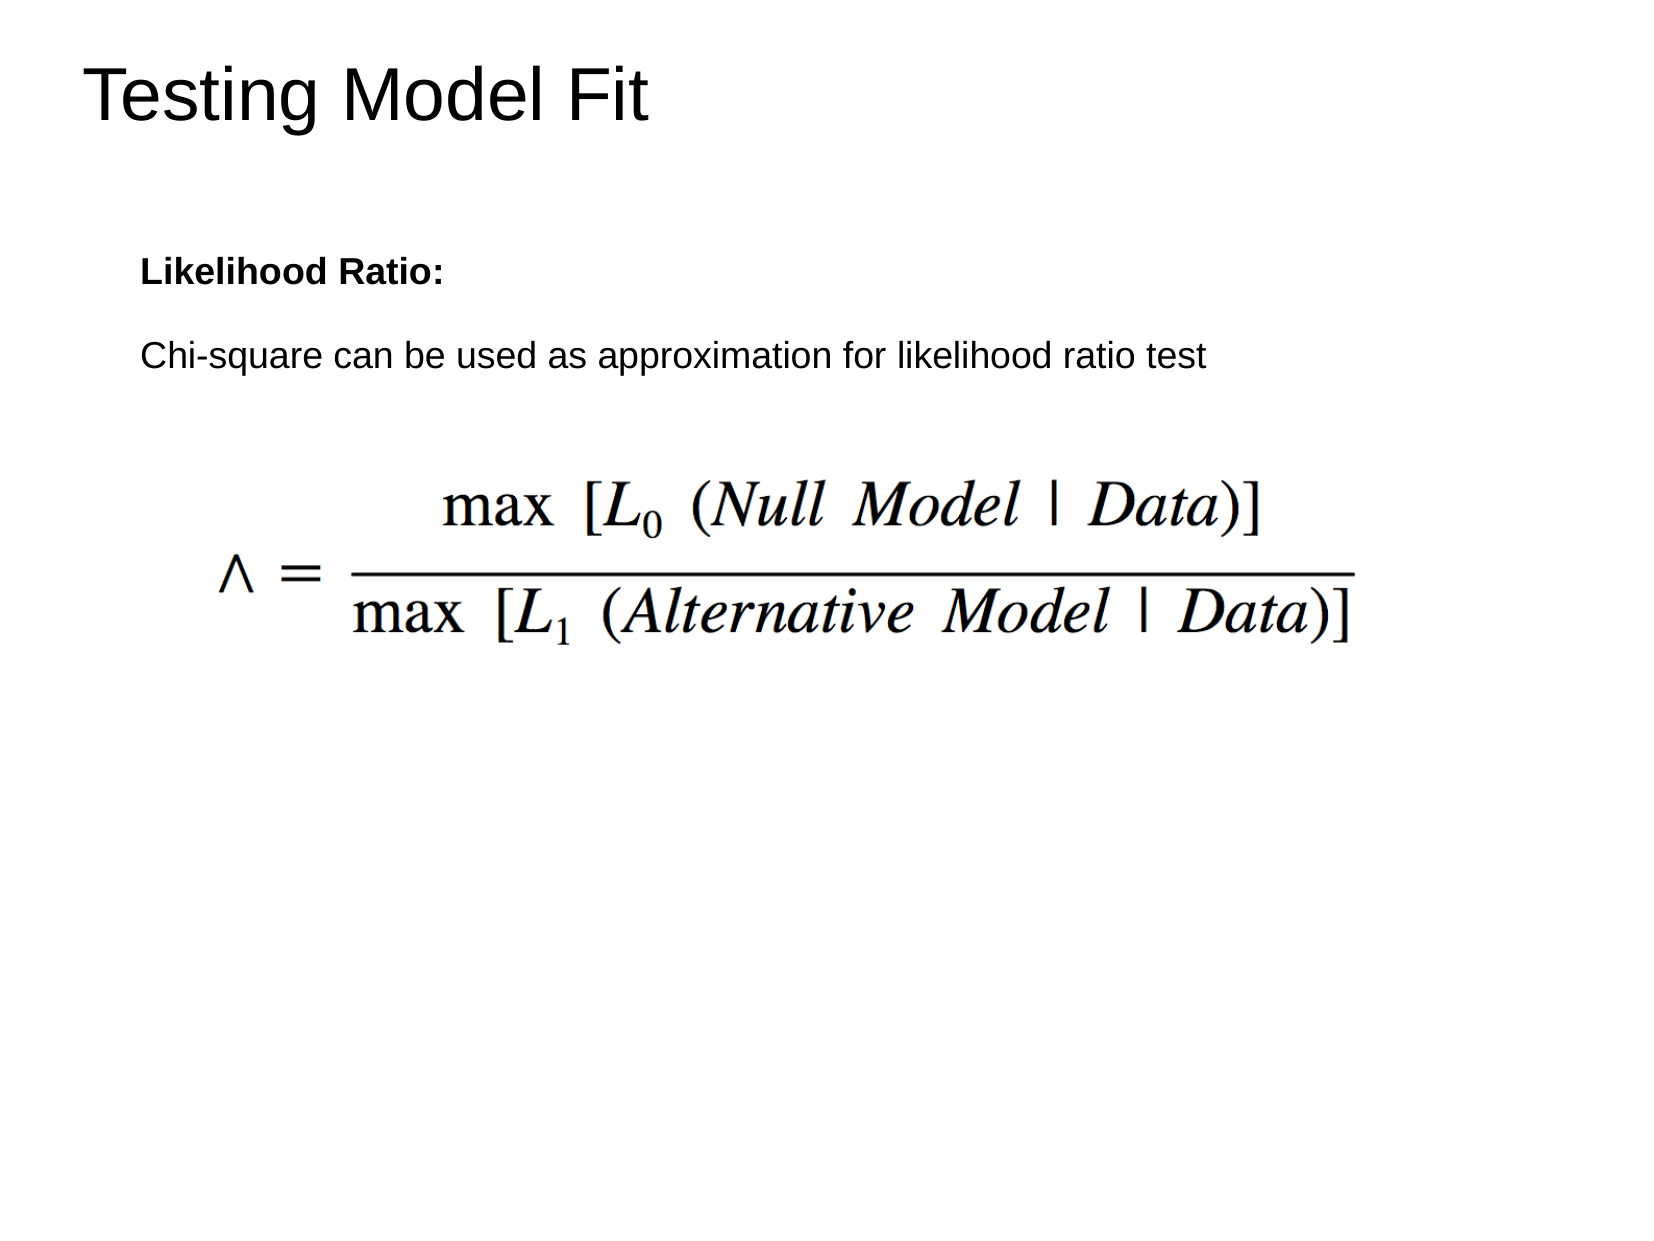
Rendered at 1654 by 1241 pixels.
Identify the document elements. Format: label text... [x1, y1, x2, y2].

picture [195, 451, 1377, 696]
text_box Testing Model Fit [68, 45, 970, 144]
text_box Likelihood Ratio: Chi-square can be used as approximation for likelihood ratio test [125, 243, 1583, 385]
